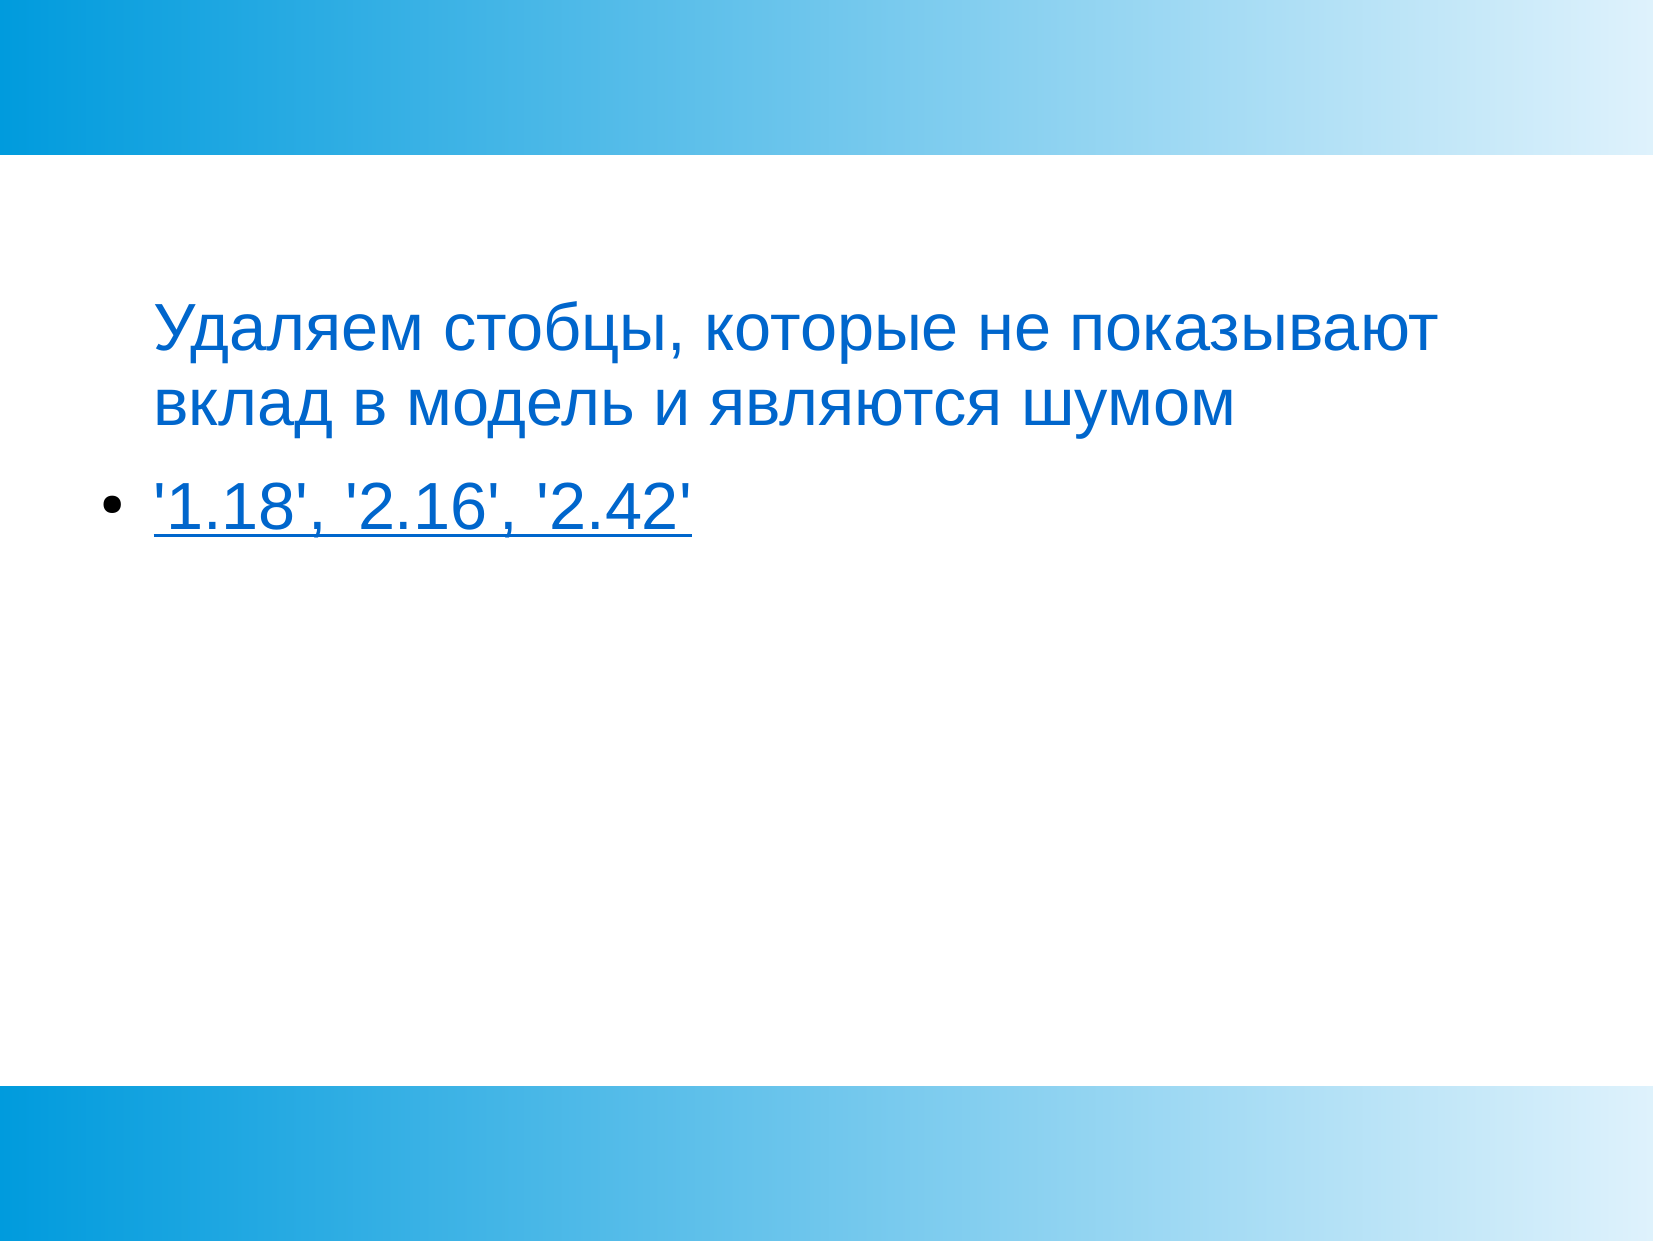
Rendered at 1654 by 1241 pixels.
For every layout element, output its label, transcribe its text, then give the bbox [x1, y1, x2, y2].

list Удаляем стобцы, которые не показывают вклад в модель и являются шумом '1.18', '2.16', '2.42' [82, 290, 1571, 1010]
